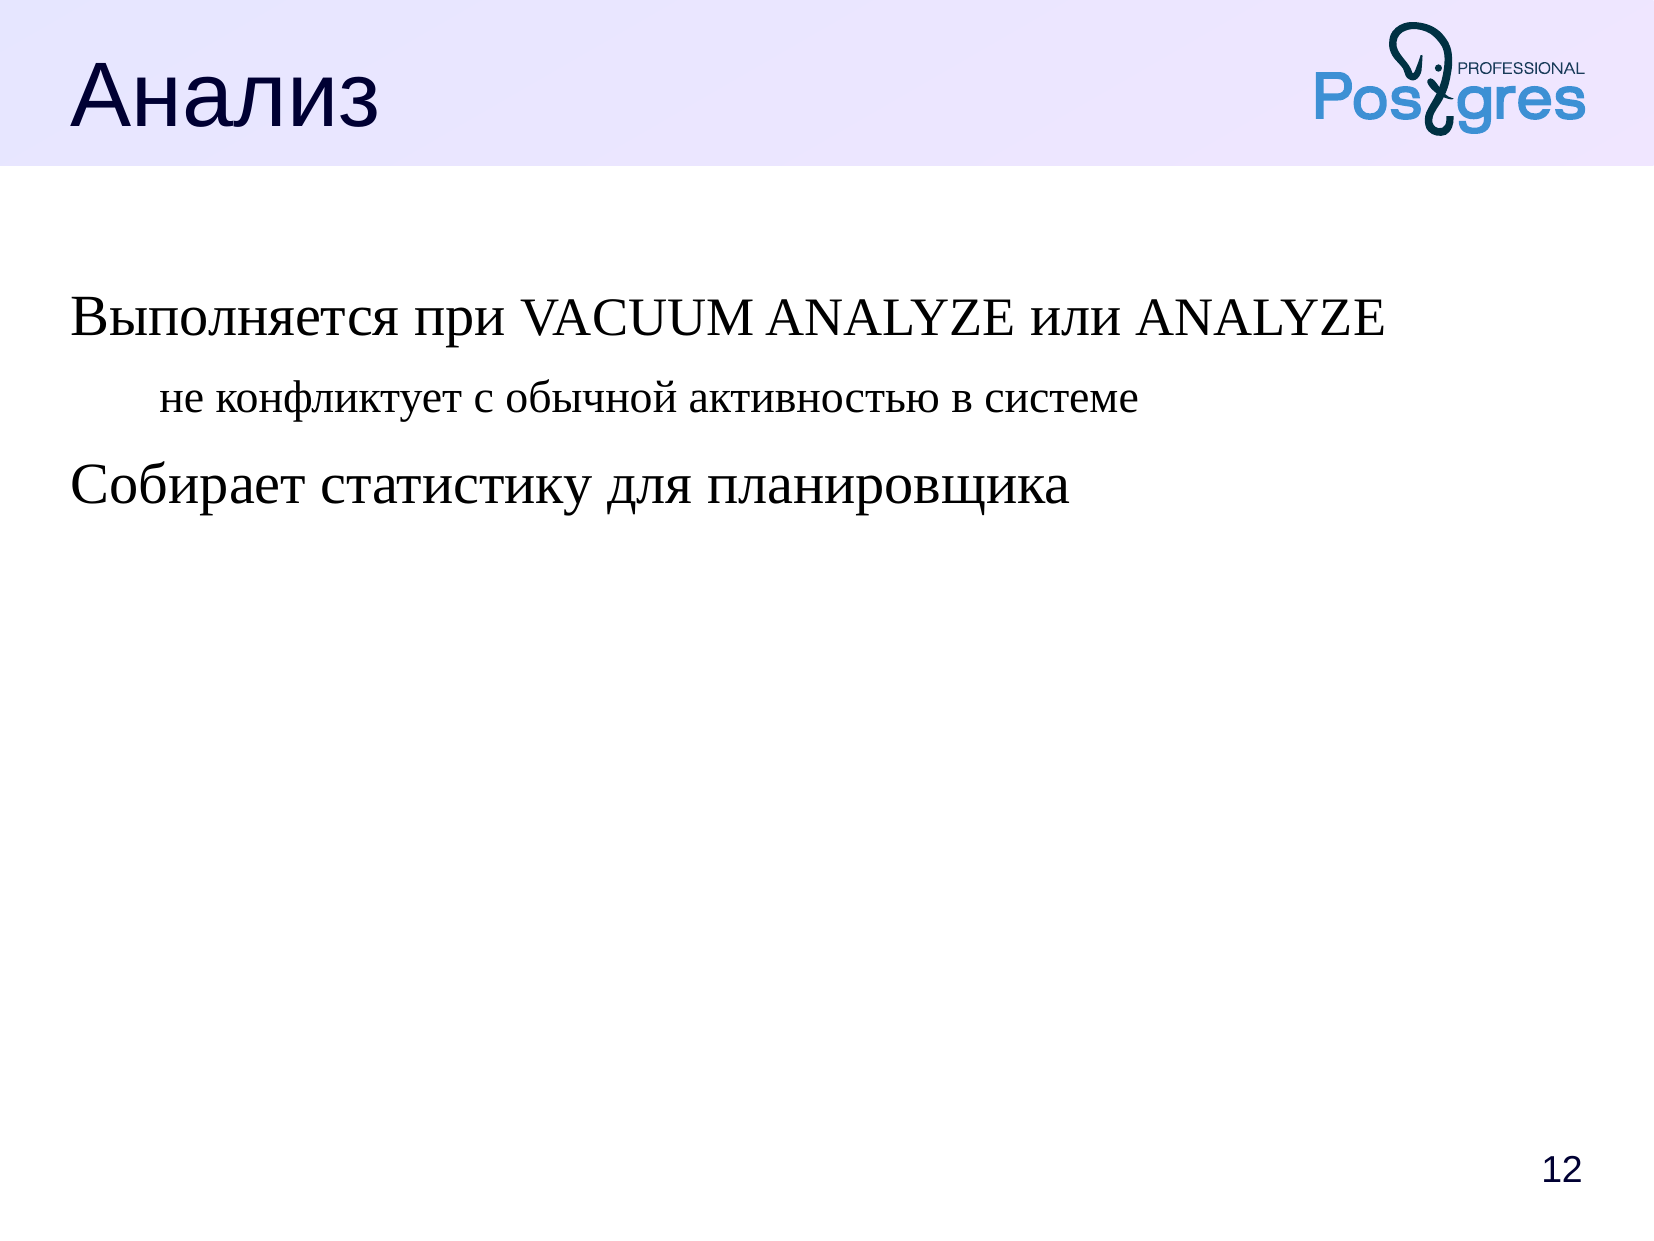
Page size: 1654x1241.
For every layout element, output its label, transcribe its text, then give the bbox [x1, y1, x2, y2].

title Анализ [70, 43, 1241, 147]
list Выполняется при VACUUM ANALYZE или ANALYZE не конфликтует с обычной активностью в системе Собирает статистику для планировщика [70, 283, 1583, 1141]
